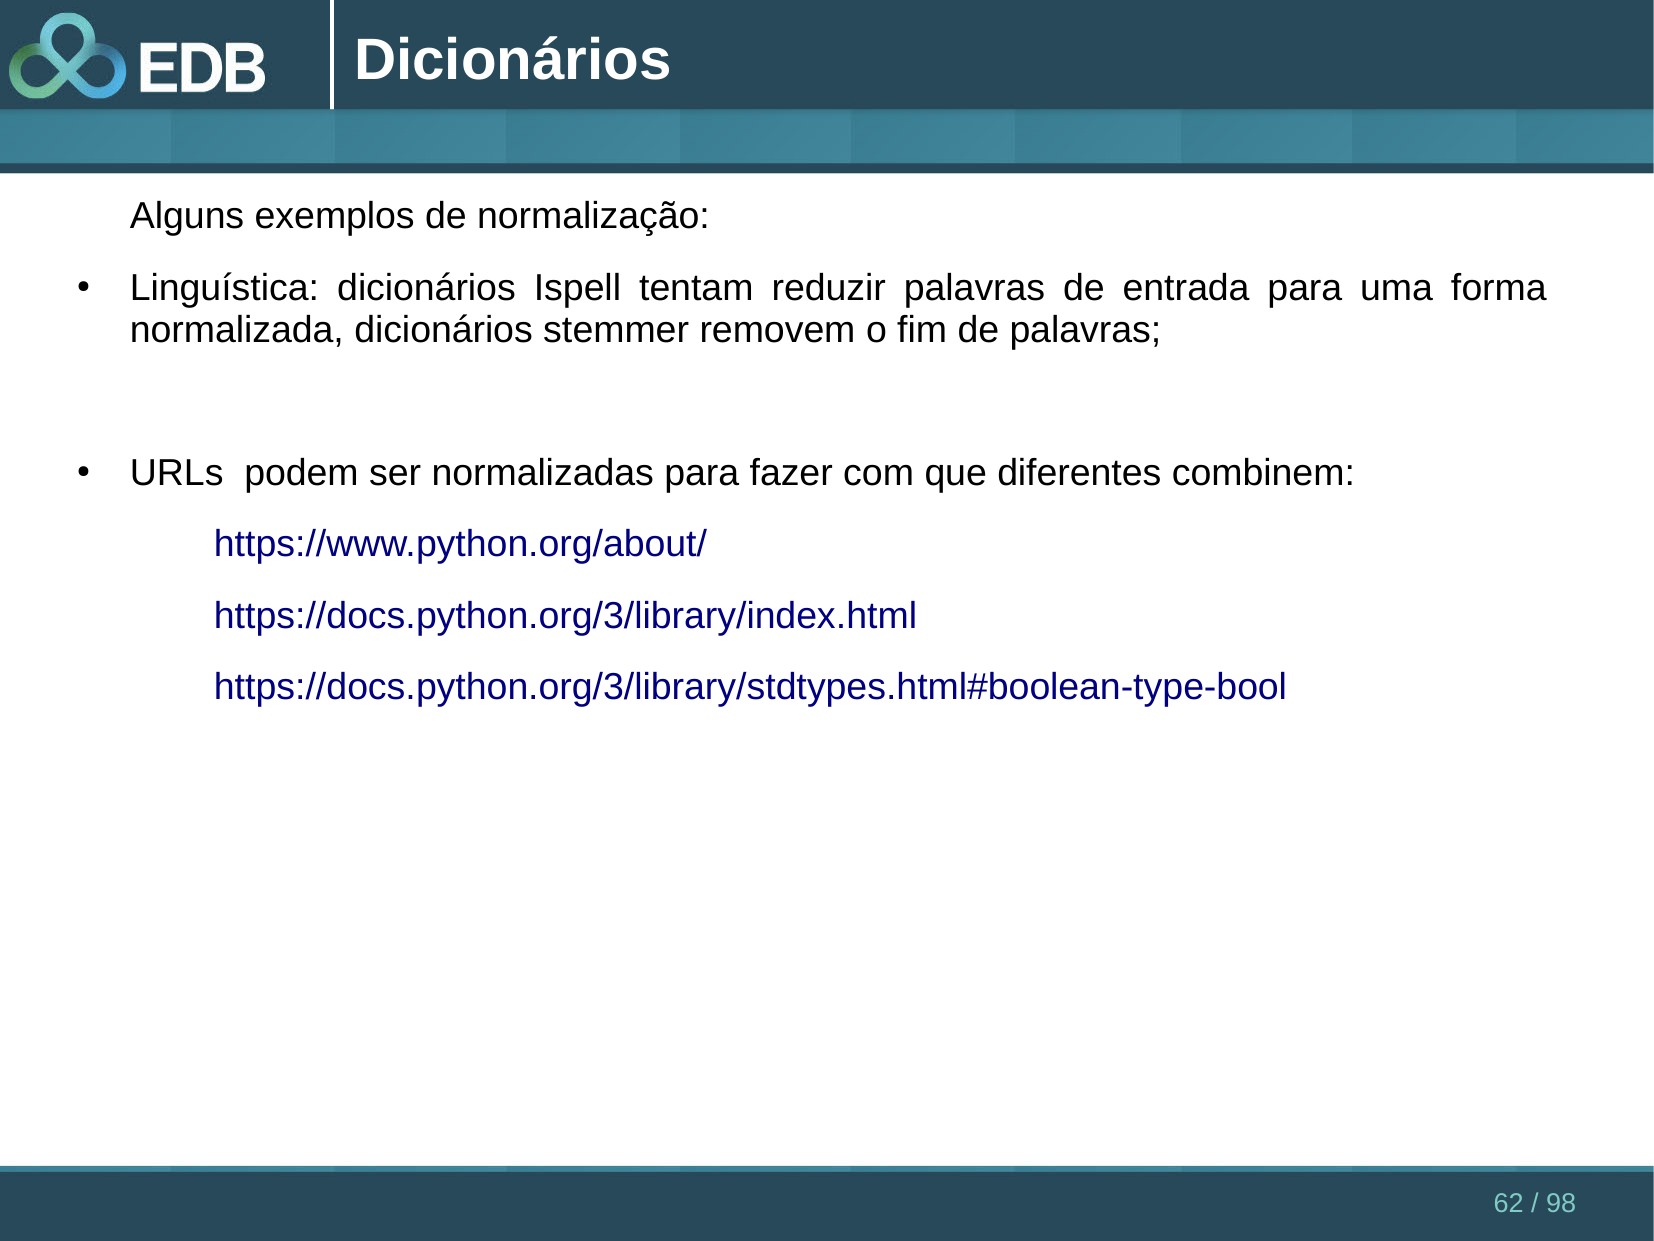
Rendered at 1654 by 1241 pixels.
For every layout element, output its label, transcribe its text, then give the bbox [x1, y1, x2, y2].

list Alguns exemplos de normalização: Linguística: dicionários Ispell tentam reduzir palavras de entrada para uma forma normalizada, dicionários stemmer removem o fim de palavras; URLs podem ser normalizadas para fazer com que diferentes combinem: https://www.python.org/about/ https://docs.python.org/3/library/index.html https://docs.python.org/3/library/stdtypes.html#boolean-type-bool [59, 194, 1548, 1023]
title Dicionários [354, 0, 1625, 125]
picture [0, 0, 1654, 1241]
